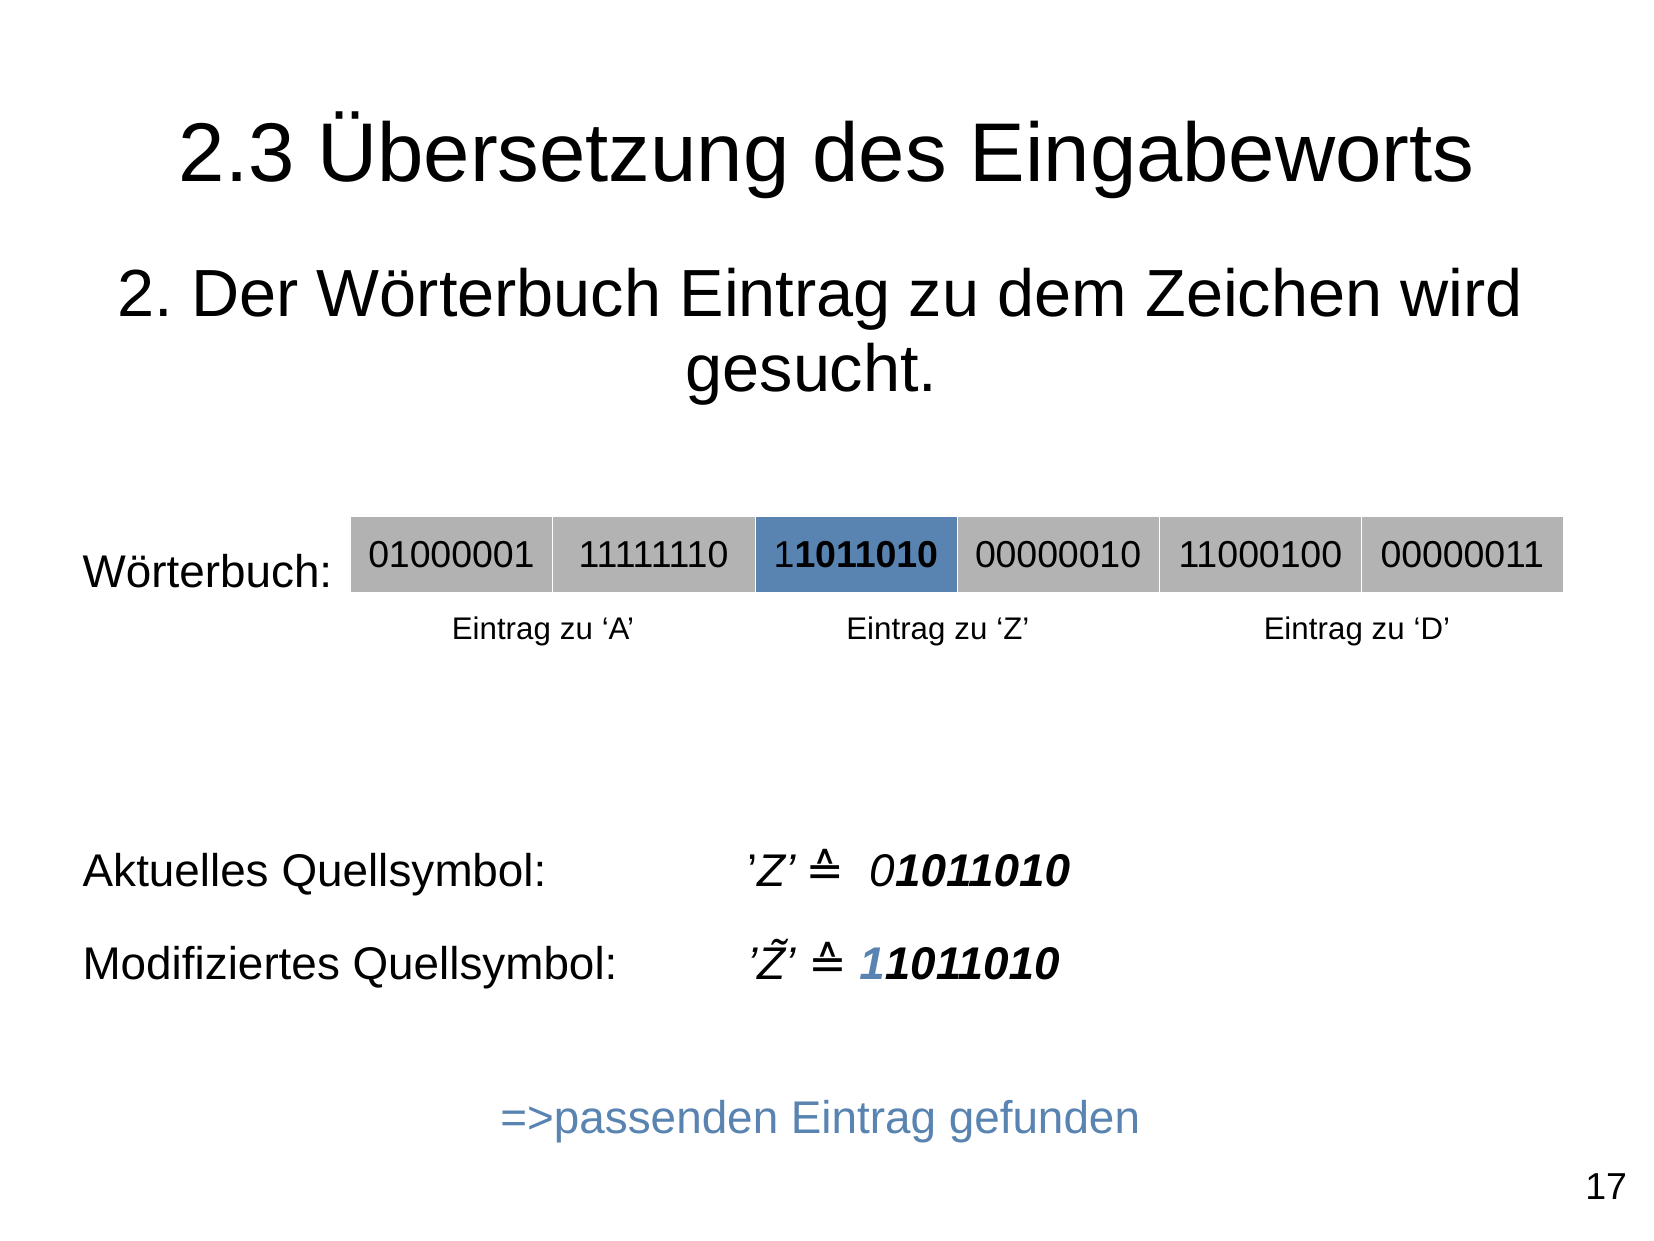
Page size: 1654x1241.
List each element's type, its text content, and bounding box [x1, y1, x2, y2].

table_header 11000100 [1160, 517, 1361, 592]
text_box 2. Der Wörterbuch Eintrag zu dem Zeichen wird gesucht. [53, 248, 1589, 414]
table_header 11011010 [756, 517, 957, 592]
table_header 00000011 [1362, 517, 1563, 592]
table_header 01000001 [351, 517, 552, 592]
table_header 00000010 [958, 517, 1159, 592]
text_box <number> [1259, 1158, 1642, 1229]
table_header 11111110 [553, 517, 755, 592]
text_box Wörterbuch: Eintrag zu ‘A’ Eintrag zu ‘Z’ Eintrag zu ‘D’ Aktuelles Quellsymbol: ’Z’ ≙ 01011010 Modifiziertes Quellsymbol: ’Z̃’ ≙ 11011010 =>passenden Eintrag gefunden [82, 414, 1571, 1223]
title 2.3 Übersetzung des Eingabeworts [82, 106, 1571, 200]
